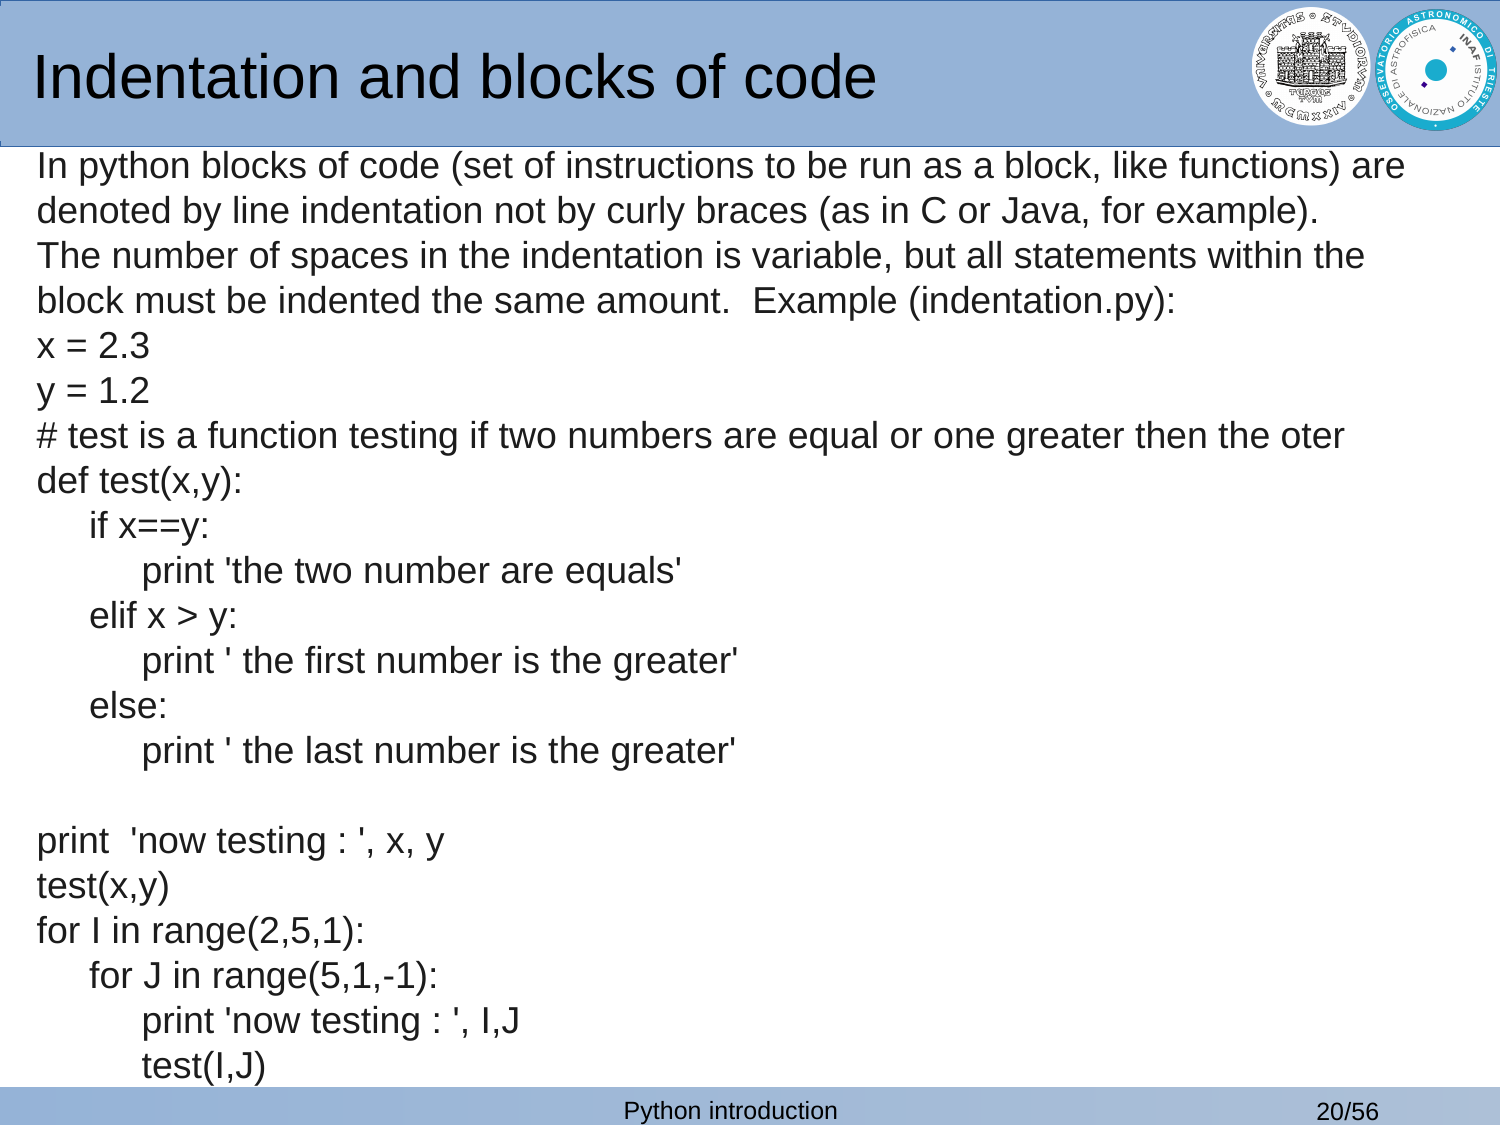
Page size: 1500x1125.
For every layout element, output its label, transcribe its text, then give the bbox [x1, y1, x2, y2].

list In python blocks of code (set of instructions to be run as a block, like functions) are denoted by line indentation not by curly braces (as in C or Java, for example). The number of spaces in the indentation is variable, but all statements within the block must be indented the same amount. Example (indentation.py): x = 2.3 y = 1.2 # test is a function testing if two numbers are equal or one greater then the oter def test(x,y): if x==y: print 'the two number are equals' elif x > y: print ' the first number is the greater' else: print ' the last number is the greater' print 'now testing : ', x, y test(x,y) for I in range(2,5,1): for J in range(5,1,-1): print 'now testing : ', I,J test(I,J) [21, 132, 1455, 1006]
picture [1252, 0, 1500, 156]
text_box Indentation and blocks of code [0, 5, 1243, 141]
